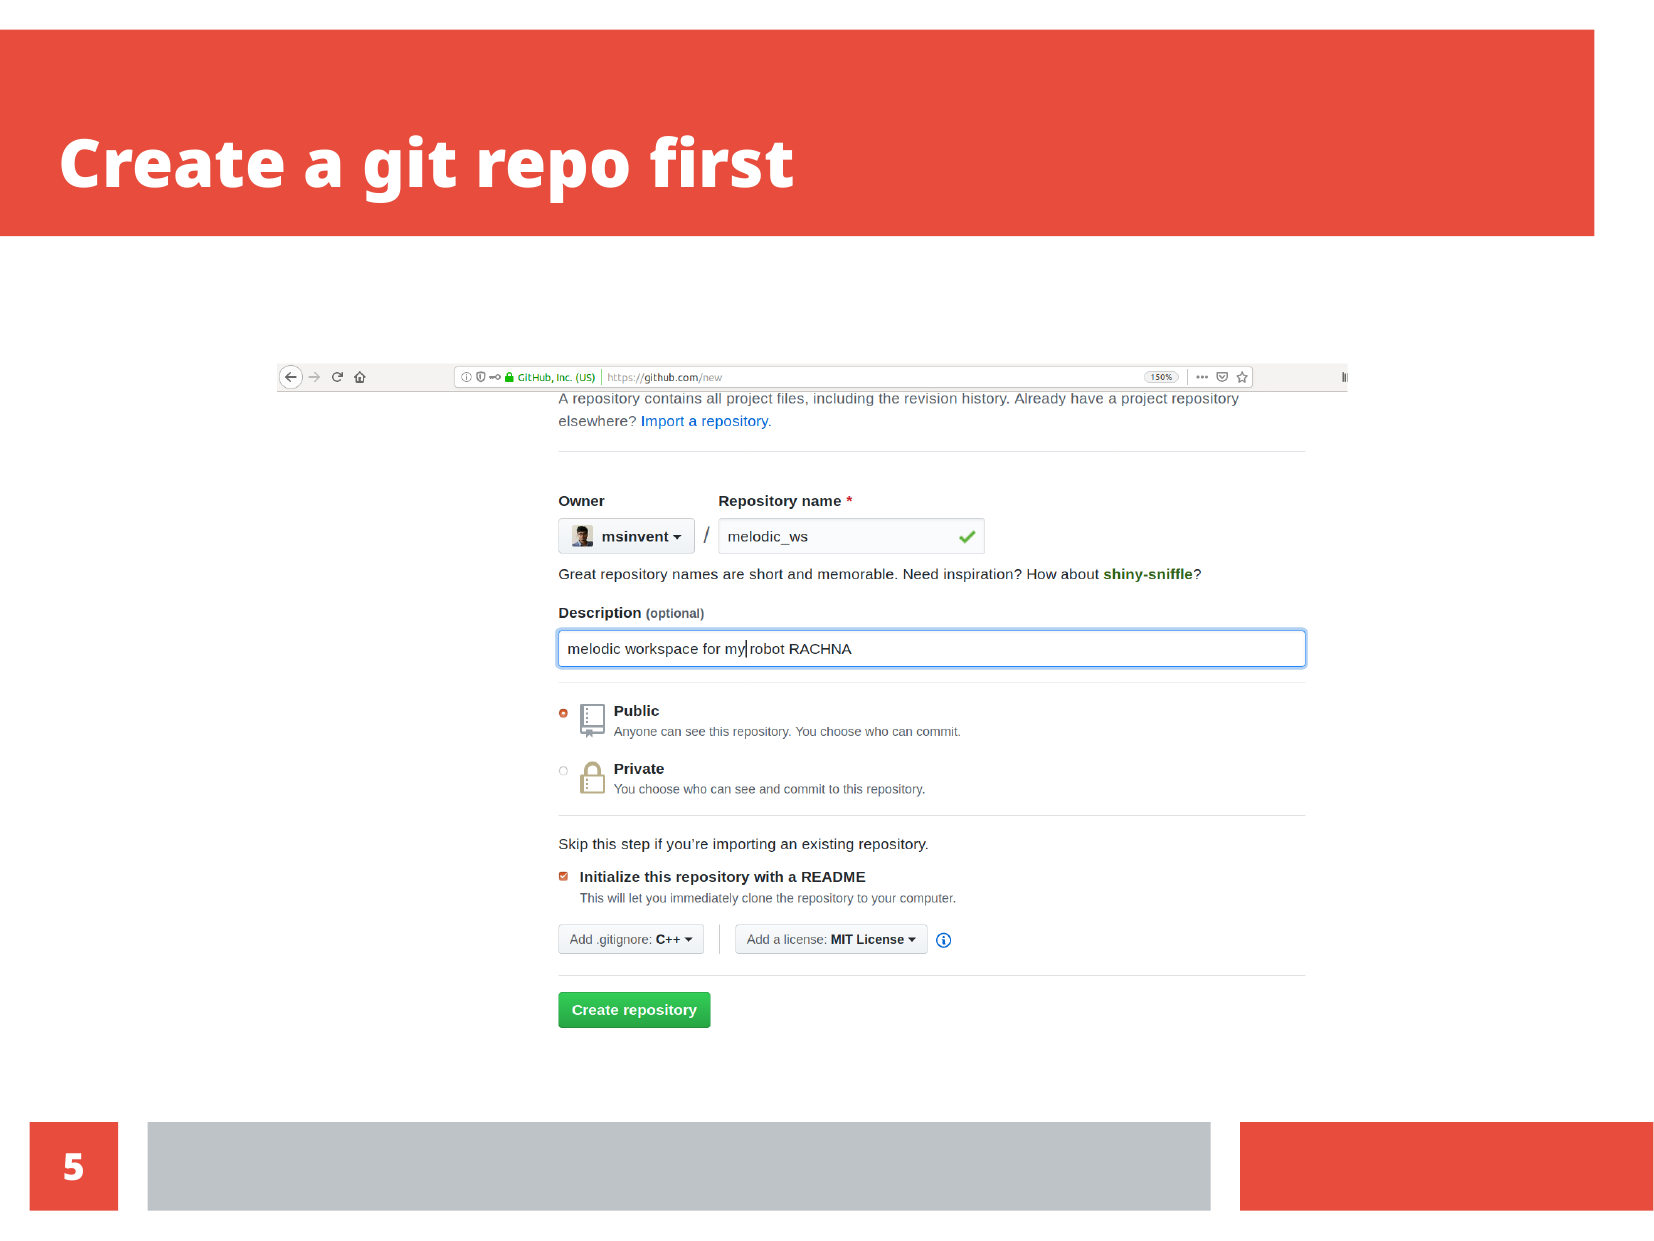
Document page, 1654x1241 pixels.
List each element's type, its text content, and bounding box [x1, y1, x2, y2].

title Create a git repo first [59, 59, 1595, 207]
picture [129, 324, 1495, 1093]
